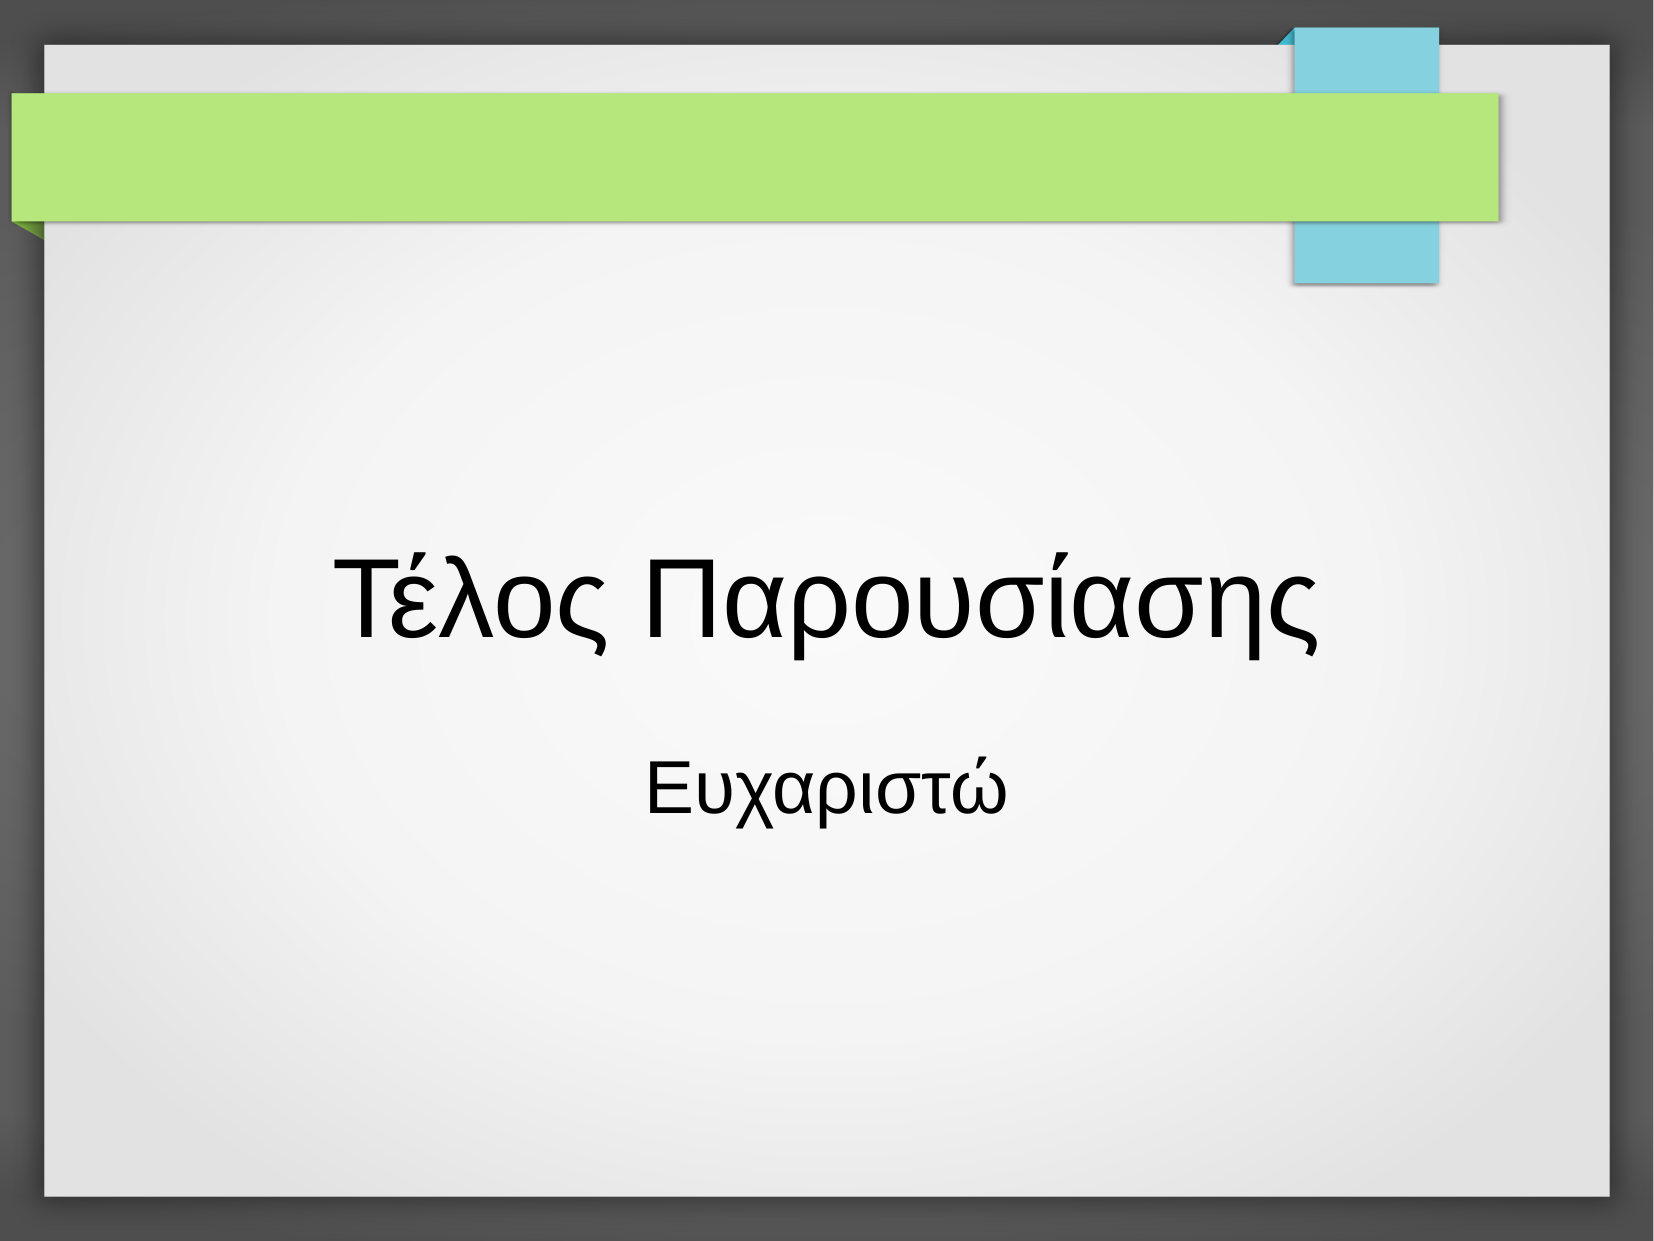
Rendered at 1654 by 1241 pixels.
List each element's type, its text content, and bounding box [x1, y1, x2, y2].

picture [0, 0, 1654, 1241]
subtitle Τέλος Παρουσίασης Ευχαριστώ [248, 259, 1406, 981]
